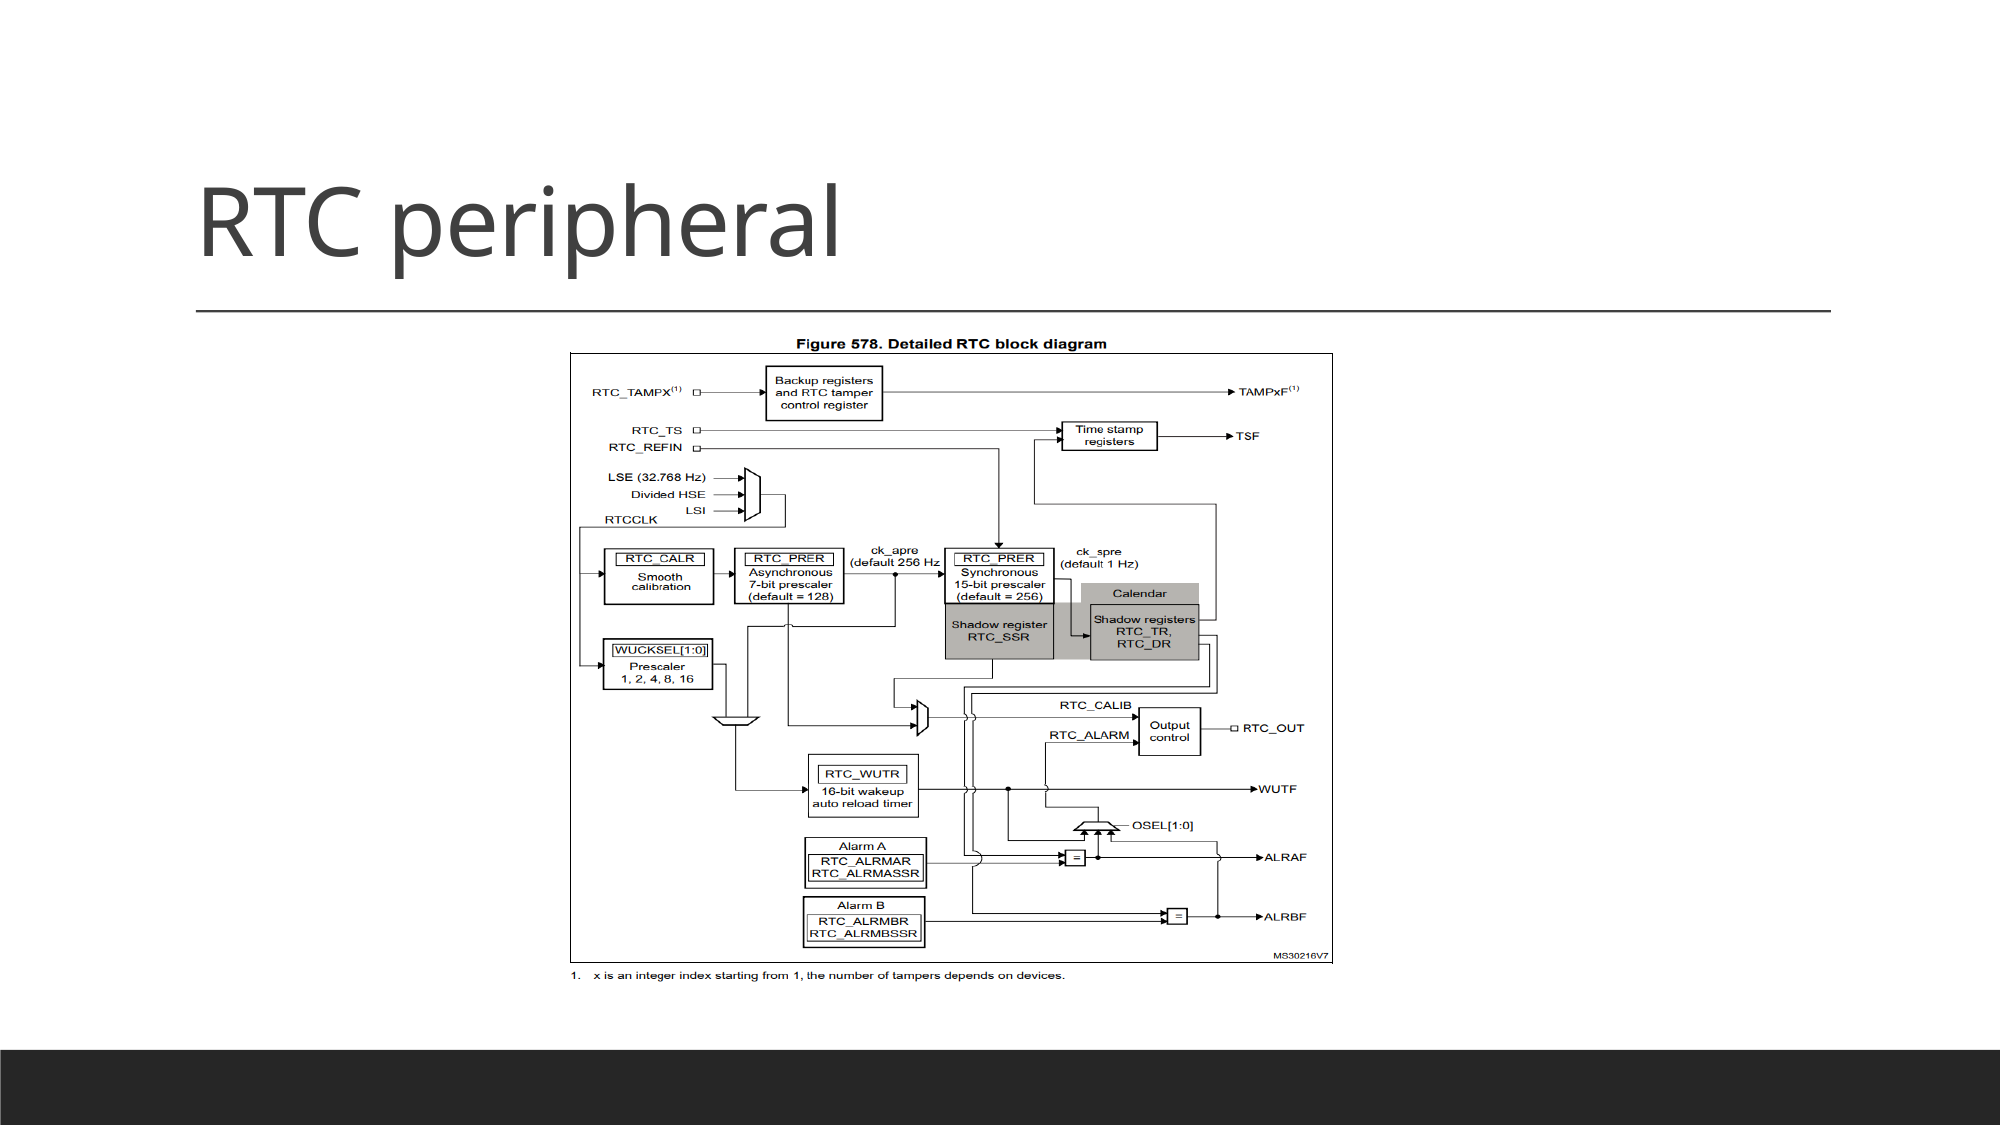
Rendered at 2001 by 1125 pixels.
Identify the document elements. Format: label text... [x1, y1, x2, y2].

picture [513, 329, 1396, 1016]
title RTC peripheral [180, 47, 1830, 285]
